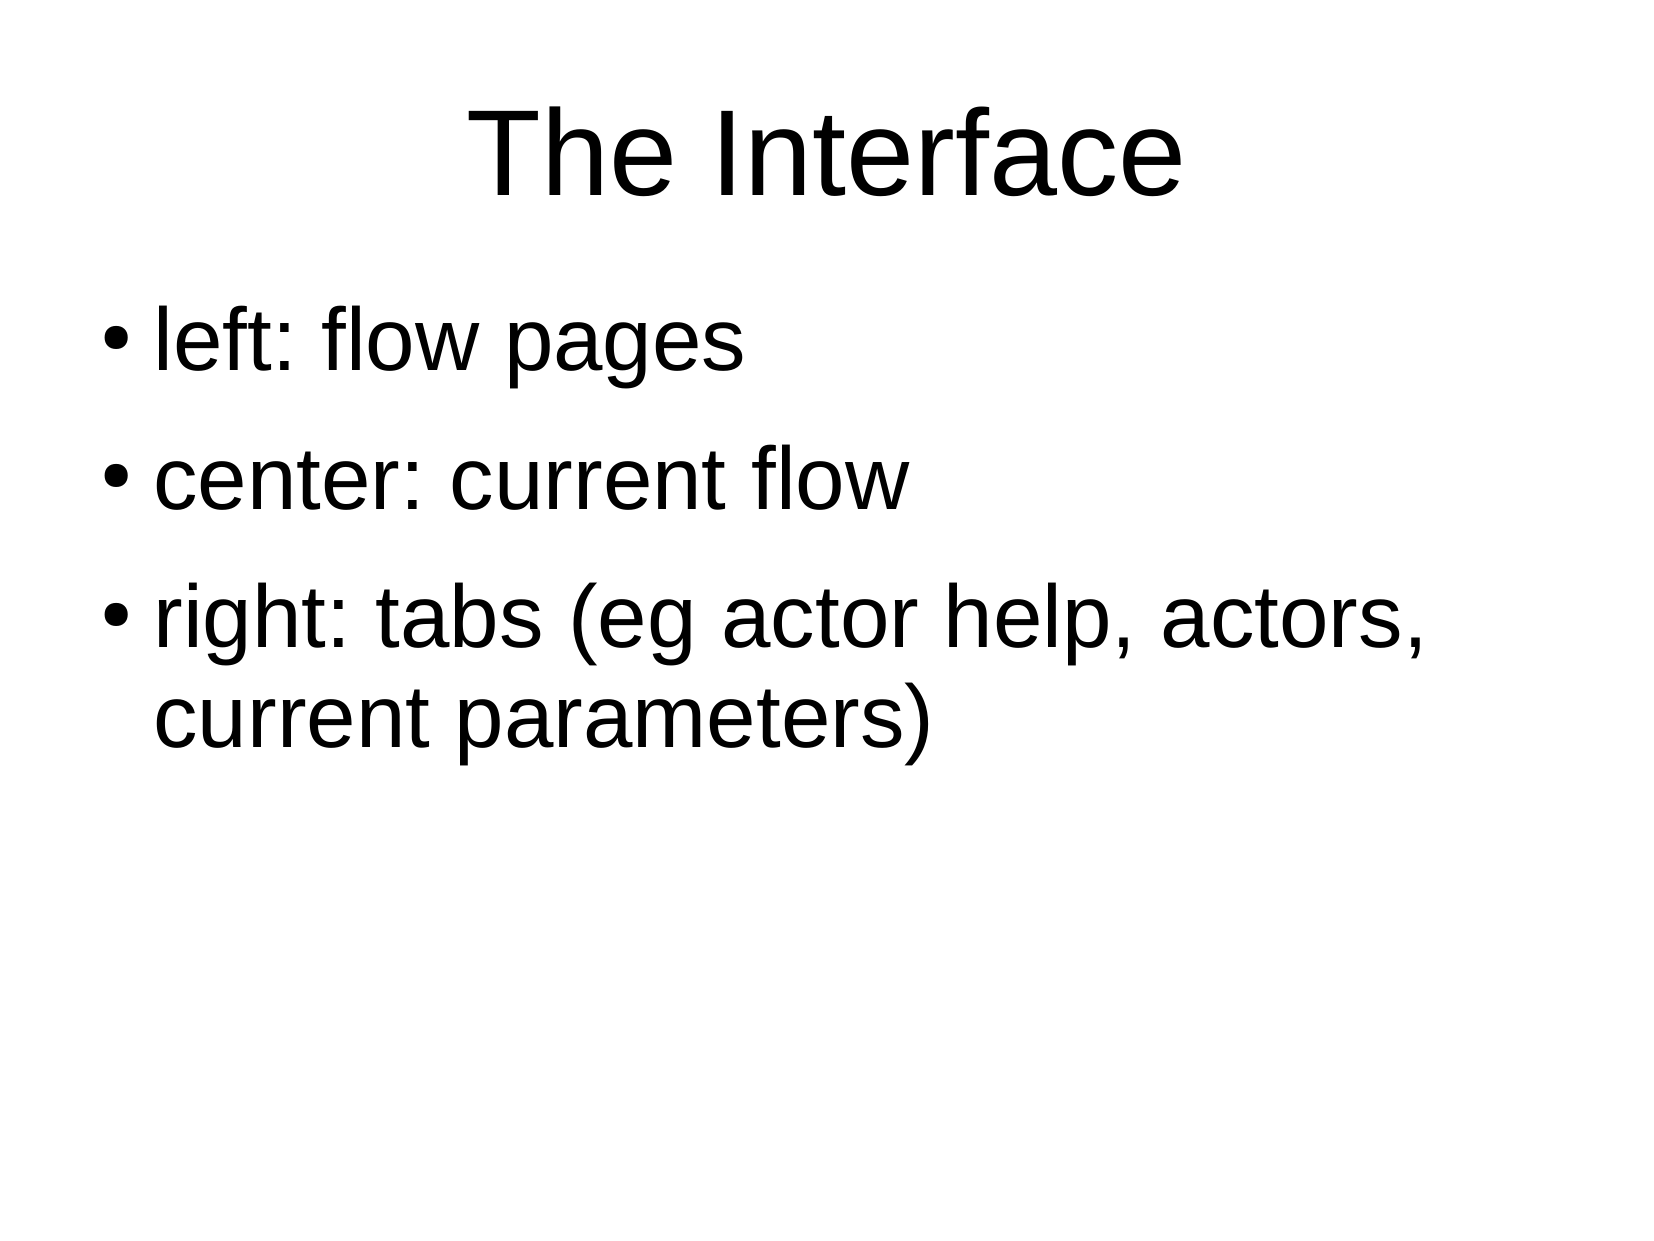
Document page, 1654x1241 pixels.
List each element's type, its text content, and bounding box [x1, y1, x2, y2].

list left: flow pages center: current flow right: tabs (eg actor help, actors, current parameters) [82, 290, 1571, 1010]
title The Interface [82, 49, 1571, 257]
